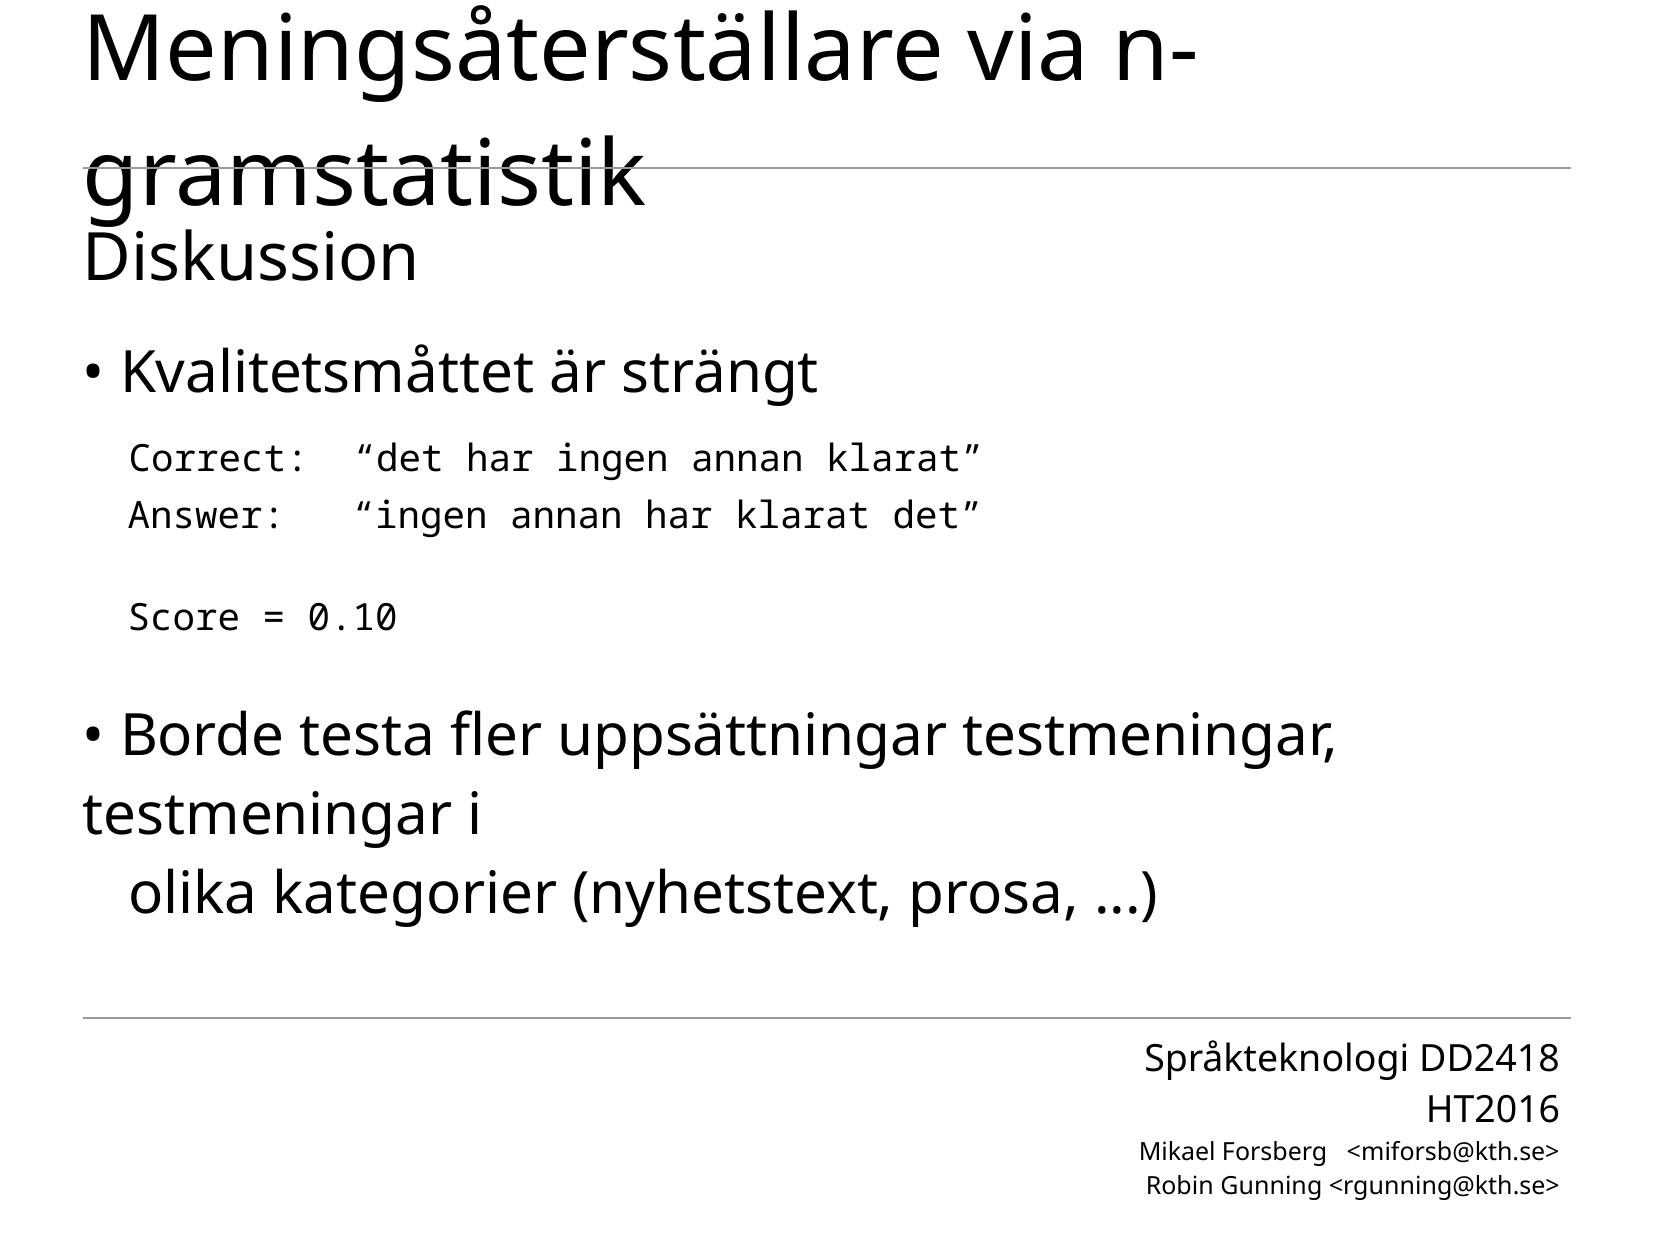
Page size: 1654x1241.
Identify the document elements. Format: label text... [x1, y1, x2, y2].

title Meningsåterställare via n-gramstatistik [82, 46, 1571, 167]
title Diskussion [82, 194, 1571, 316]
text_box • Kvalitetsmåttet är strängt Correct: “det har ingen annan klarat” Answer: “ingen annan har klarat det” Score = 0.10 • Borde testa fler uppsättningar testmeningar, testmeningar i olika kategorier (nyhetstext, prosa, ...) [82, 330, 1571, 1010]
text_box Språkteknologi DD2418 HT2016 Mikael Forsberg <miforsb@kth.se> Robin Gunning <rgunning@kth.se> [1020, 1024, 1576, 1156]
